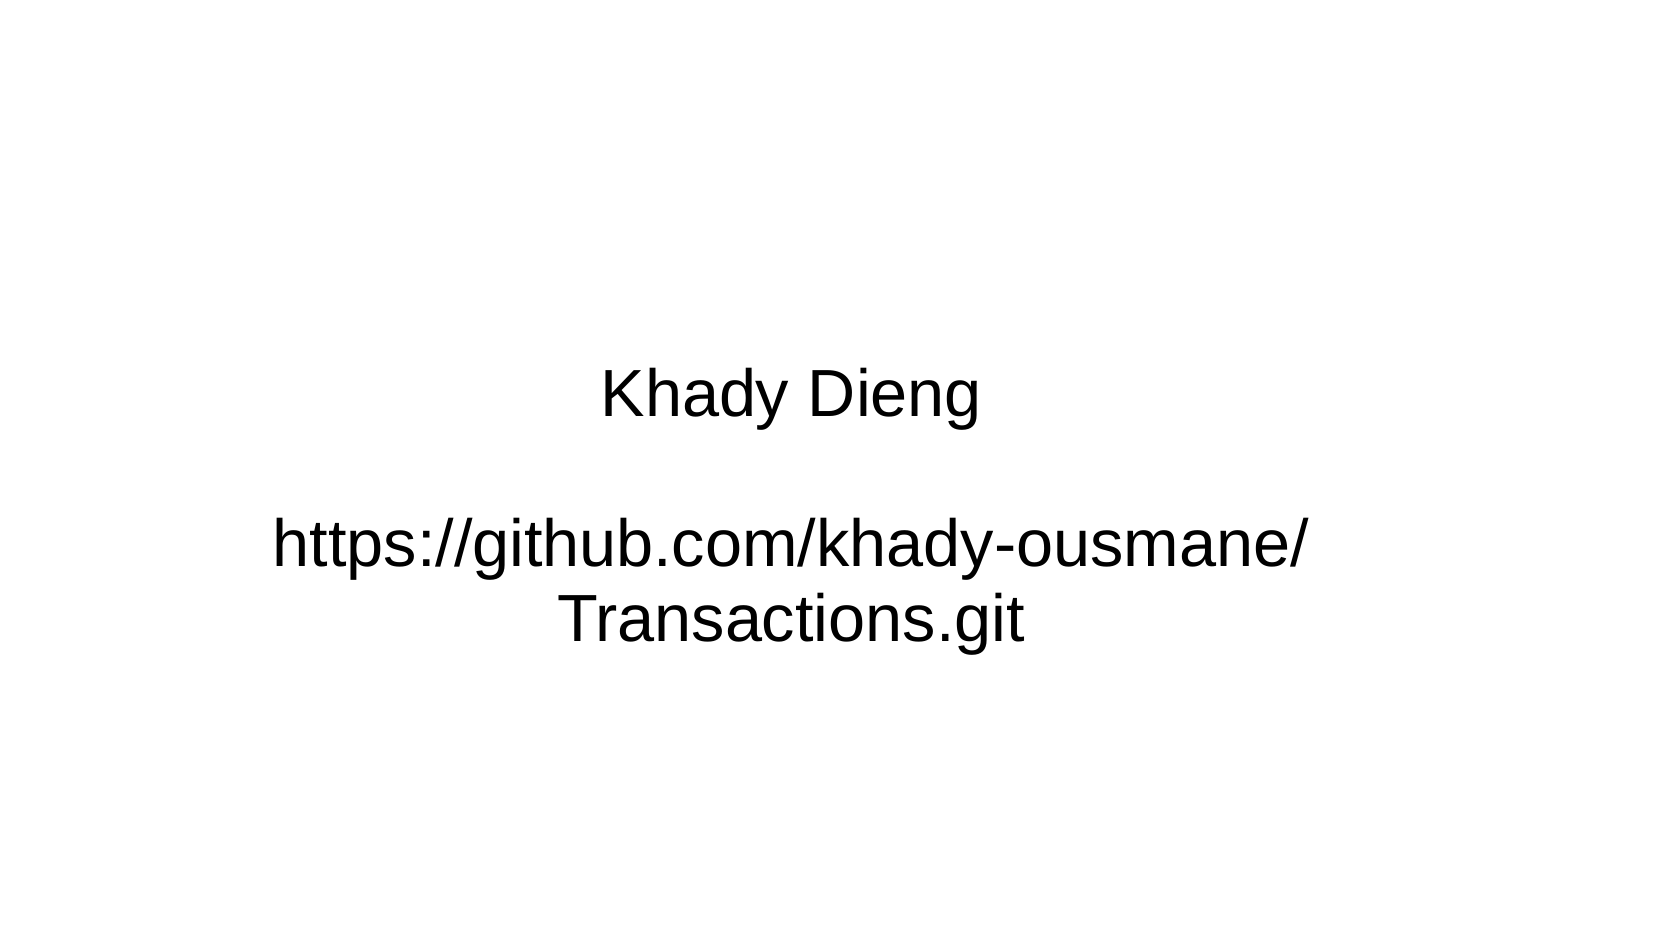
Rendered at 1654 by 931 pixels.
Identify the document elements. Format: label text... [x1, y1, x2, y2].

text_box Khady Dieng https://github.com/khady-ousmane/Transactions.git [47, 236, 1536, 776]
